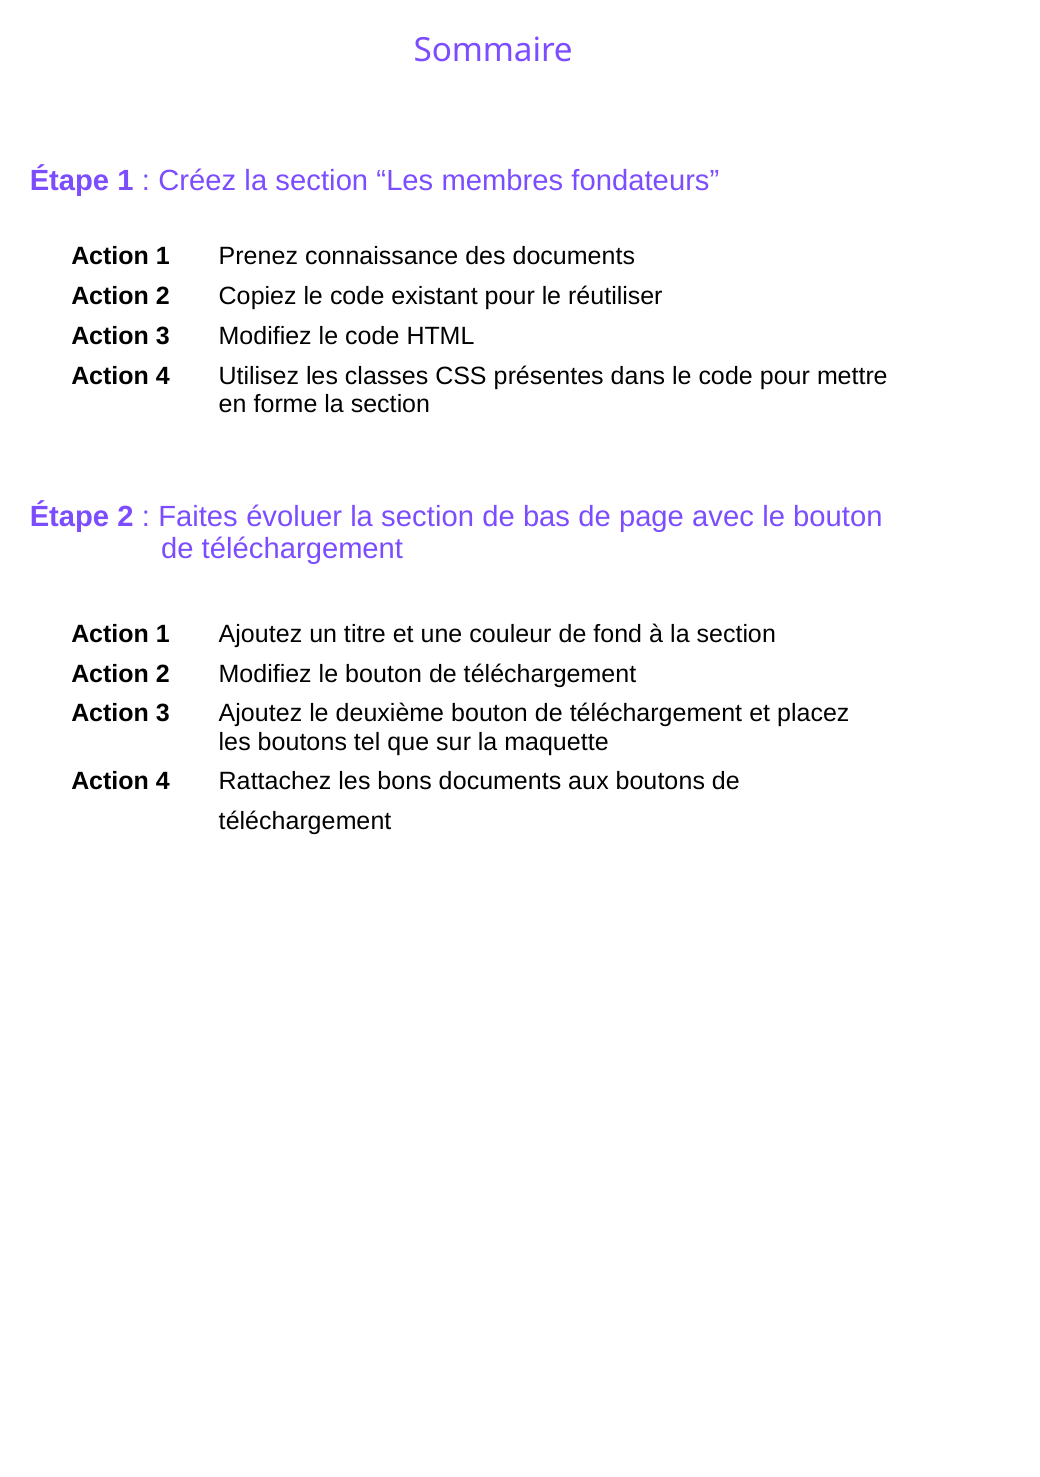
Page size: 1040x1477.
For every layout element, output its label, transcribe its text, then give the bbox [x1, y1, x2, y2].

title Sommaire [413, 26, 626, 119]
text_box Étape 2 : Faites évoluer la section de bas de page avec le bouton de téléchargement [14, 492, 916, 607]
text_box Étape 1 : Créez la section “Les membres fondateurs” [14, 156, 1040, 233]
text_box Action 1 Prenez connaissance des documents Action 2 Copiez le code existant pour le réutiliser Action 3 Modifiez le code HTML Action 4 Utilisez les classes CSS présentes dans le code pour mettre en forme la section [56, 234, 906, 492]
text_box Action 1 Ajoutez un titre et une couleur de fond à la section Action 2 Modifiez le bouton de téléchargement Action 3 Ajoutez le deuxième bouton de téléchargement et placez les boutons tel que sur la maquette Action 4 Rattachez les bons documents aux boutons de téléchargement [56, 612, 886, 933]
